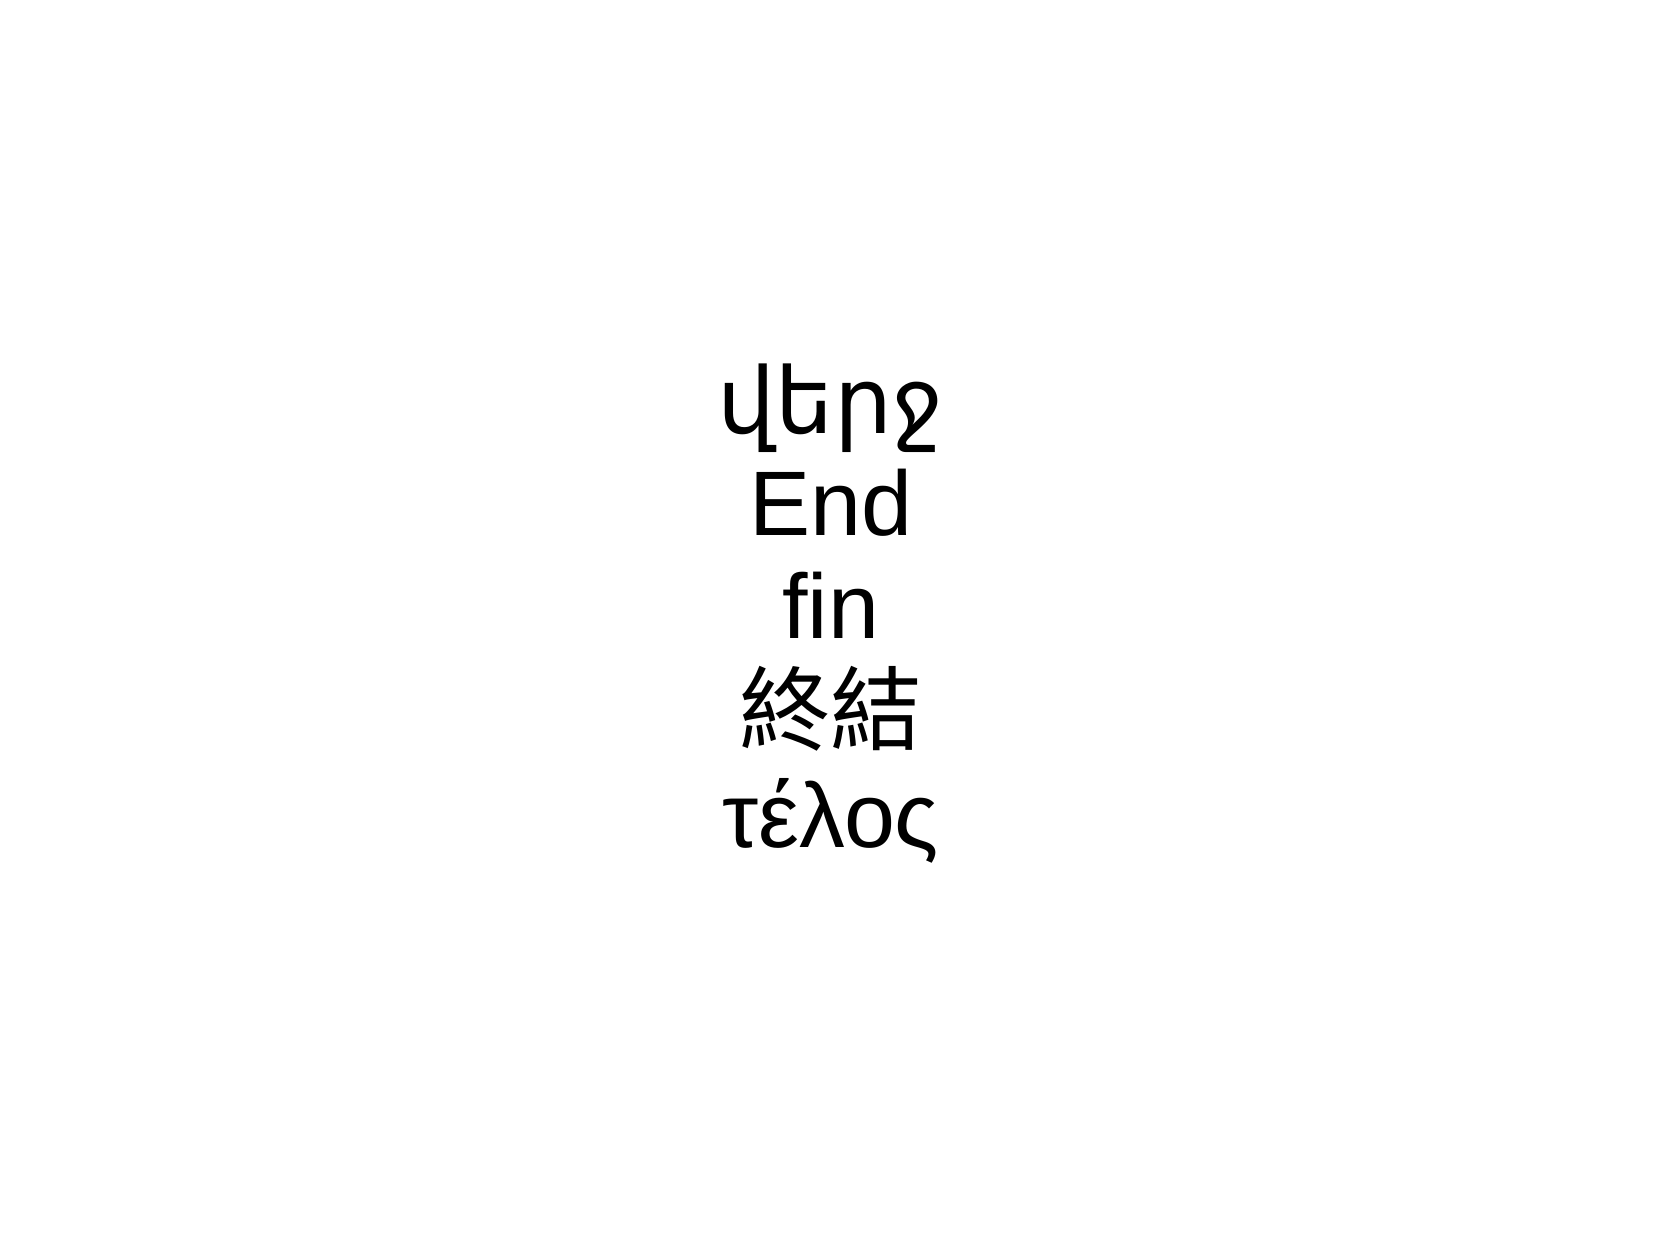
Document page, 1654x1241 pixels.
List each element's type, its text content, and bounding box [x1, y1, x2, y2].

title վերջ End fin 終結 τέλος [86, 350, 1576, 868]
